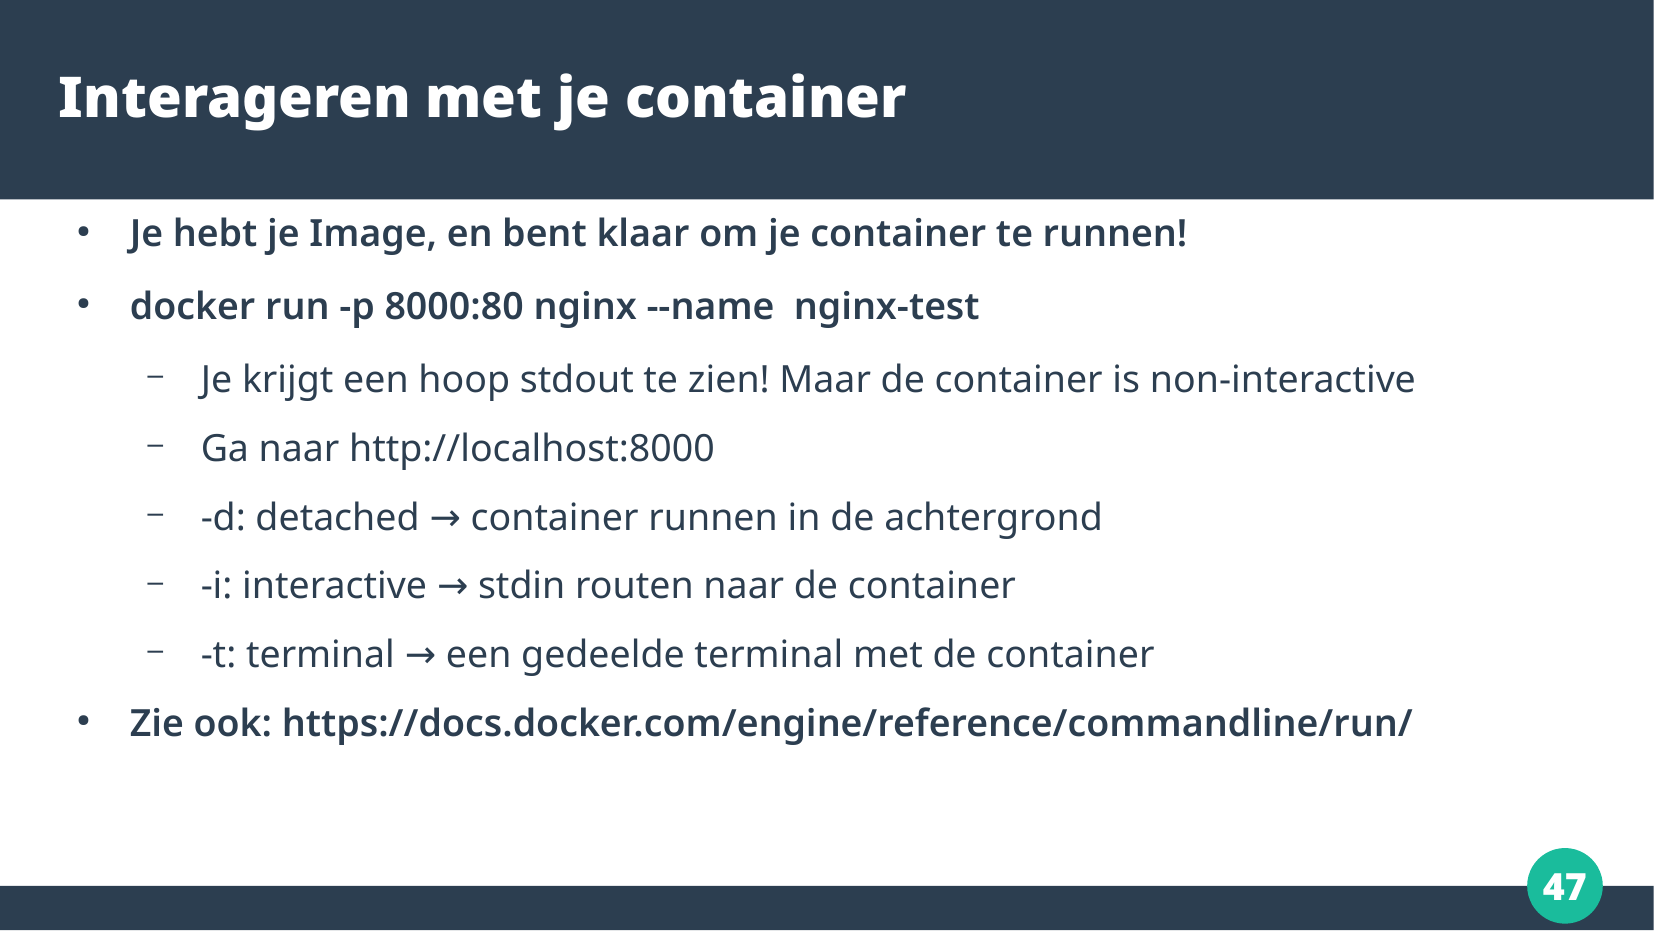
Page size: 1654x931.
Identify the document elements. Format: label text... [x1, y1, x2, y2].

list Je hebt je Image, en bent klaar om je container te runnen! docker run -p 8000:80 nginx --name nginx-test Je krijgt een hoop stdout te zien! Maar de container is non-interactive Ga naar http://localhost:8000 -d: detached → container runnen in de achtergrond -i: interactive → stdin routen naar de container -t: terminal → een gedeelde terminal met de container Zie ook: https://docs.docker.com/engine/reference/commandline/run/ [59, 206, 1654, 864]
title Interageren met je container [59, 37, 1595, 156]
